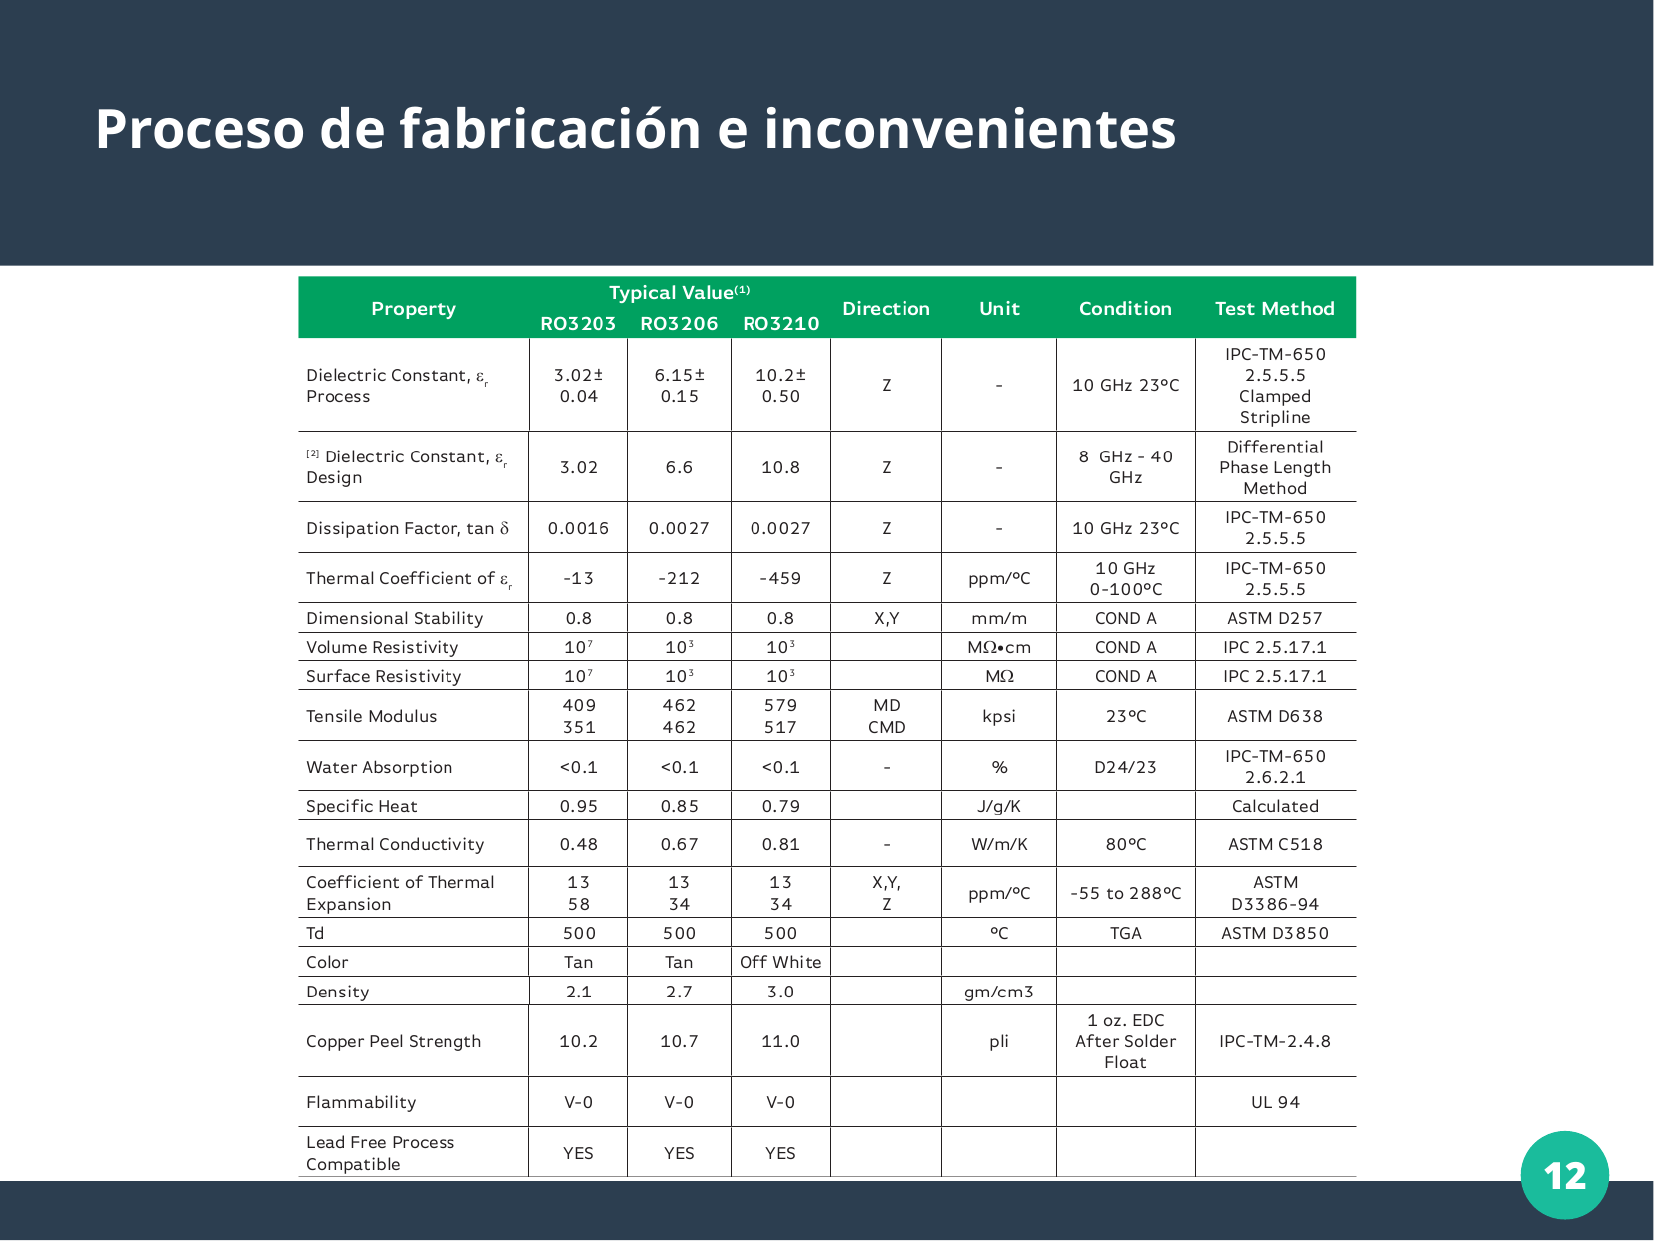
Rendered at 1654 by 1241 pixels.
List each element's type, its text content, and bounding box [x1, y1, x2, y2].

picture [295, 271, 1364, 1177]
title Proceso de fabricación e inconvenientes [59, 49, 1595, 207]
